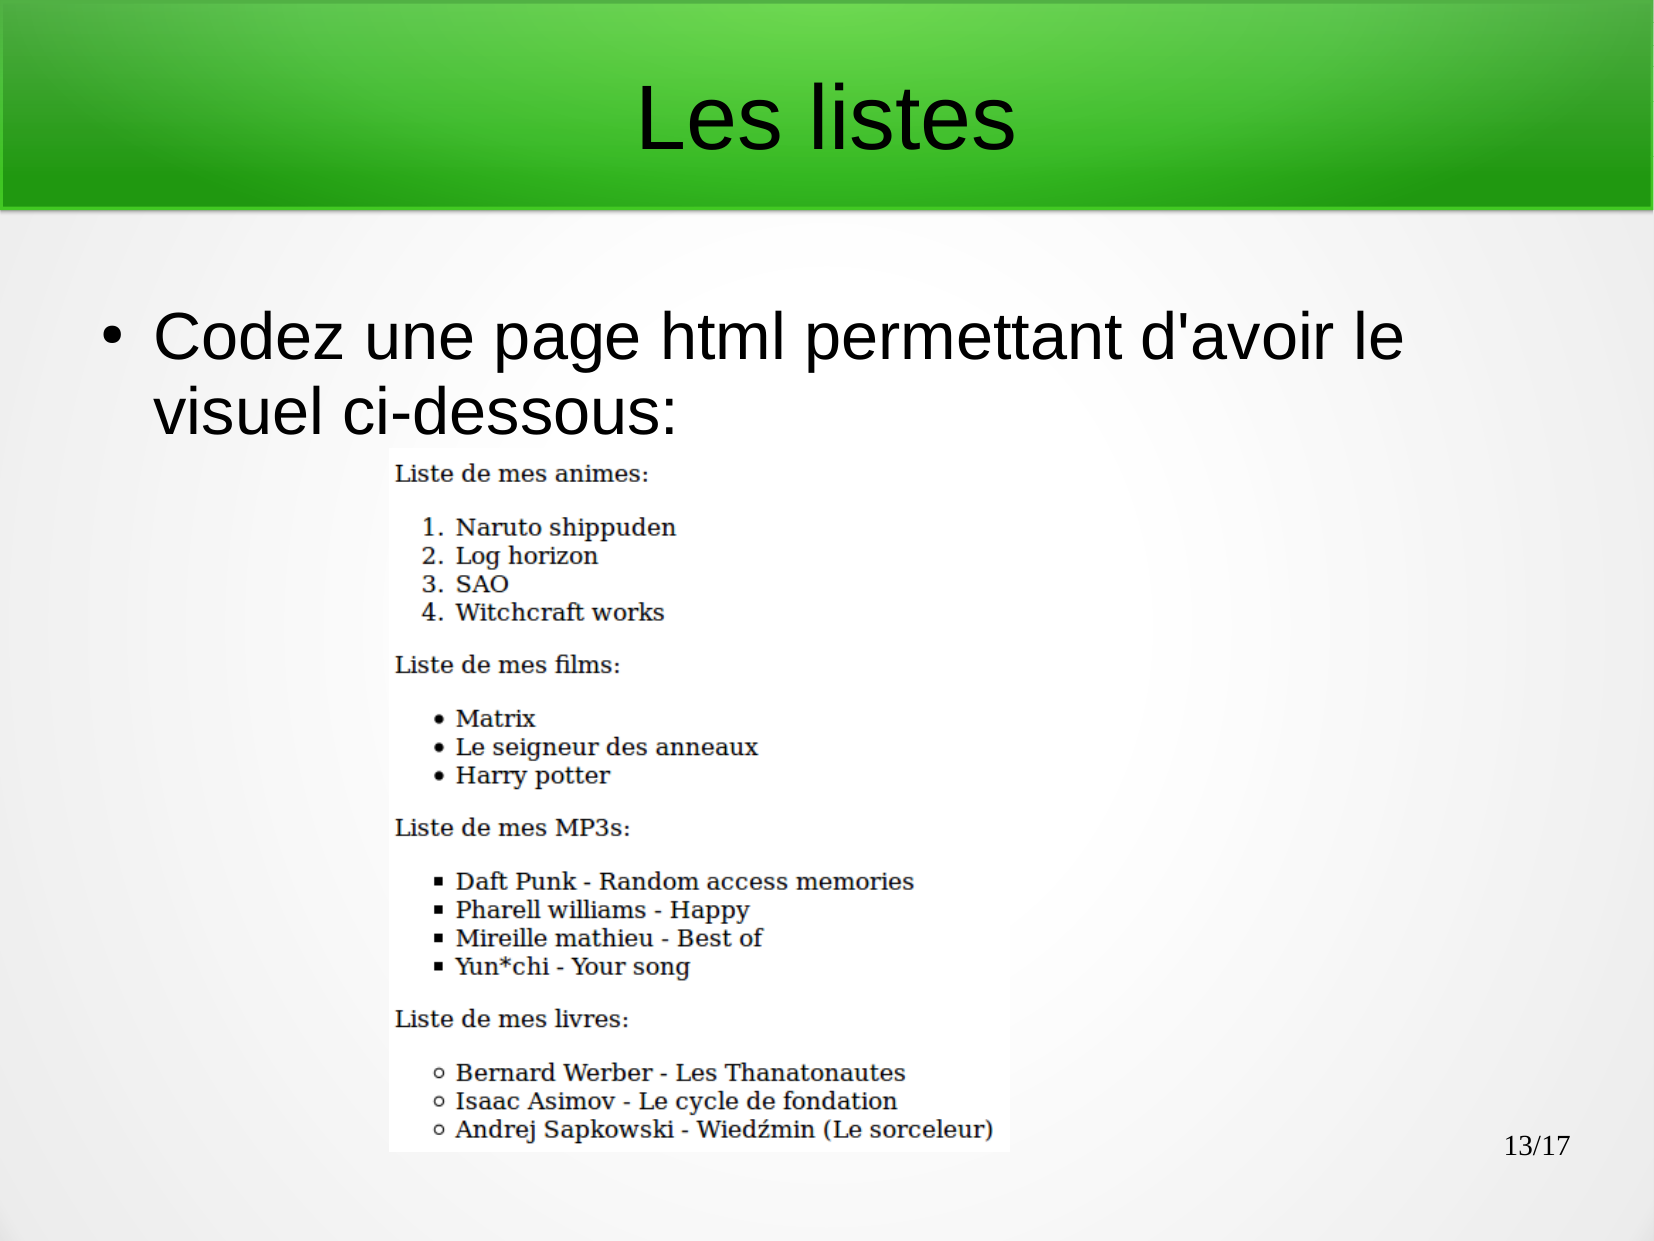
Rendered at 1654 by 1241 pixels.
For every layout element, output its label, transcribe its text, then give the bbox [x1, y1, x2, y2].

list Codez une page html permettant d'avoir le visuel ci-dessous: [82, 299, 1571, 1019]
picture [389, 448, 1010, 1152]
title Les listes [82, 47, 1571, 189]
